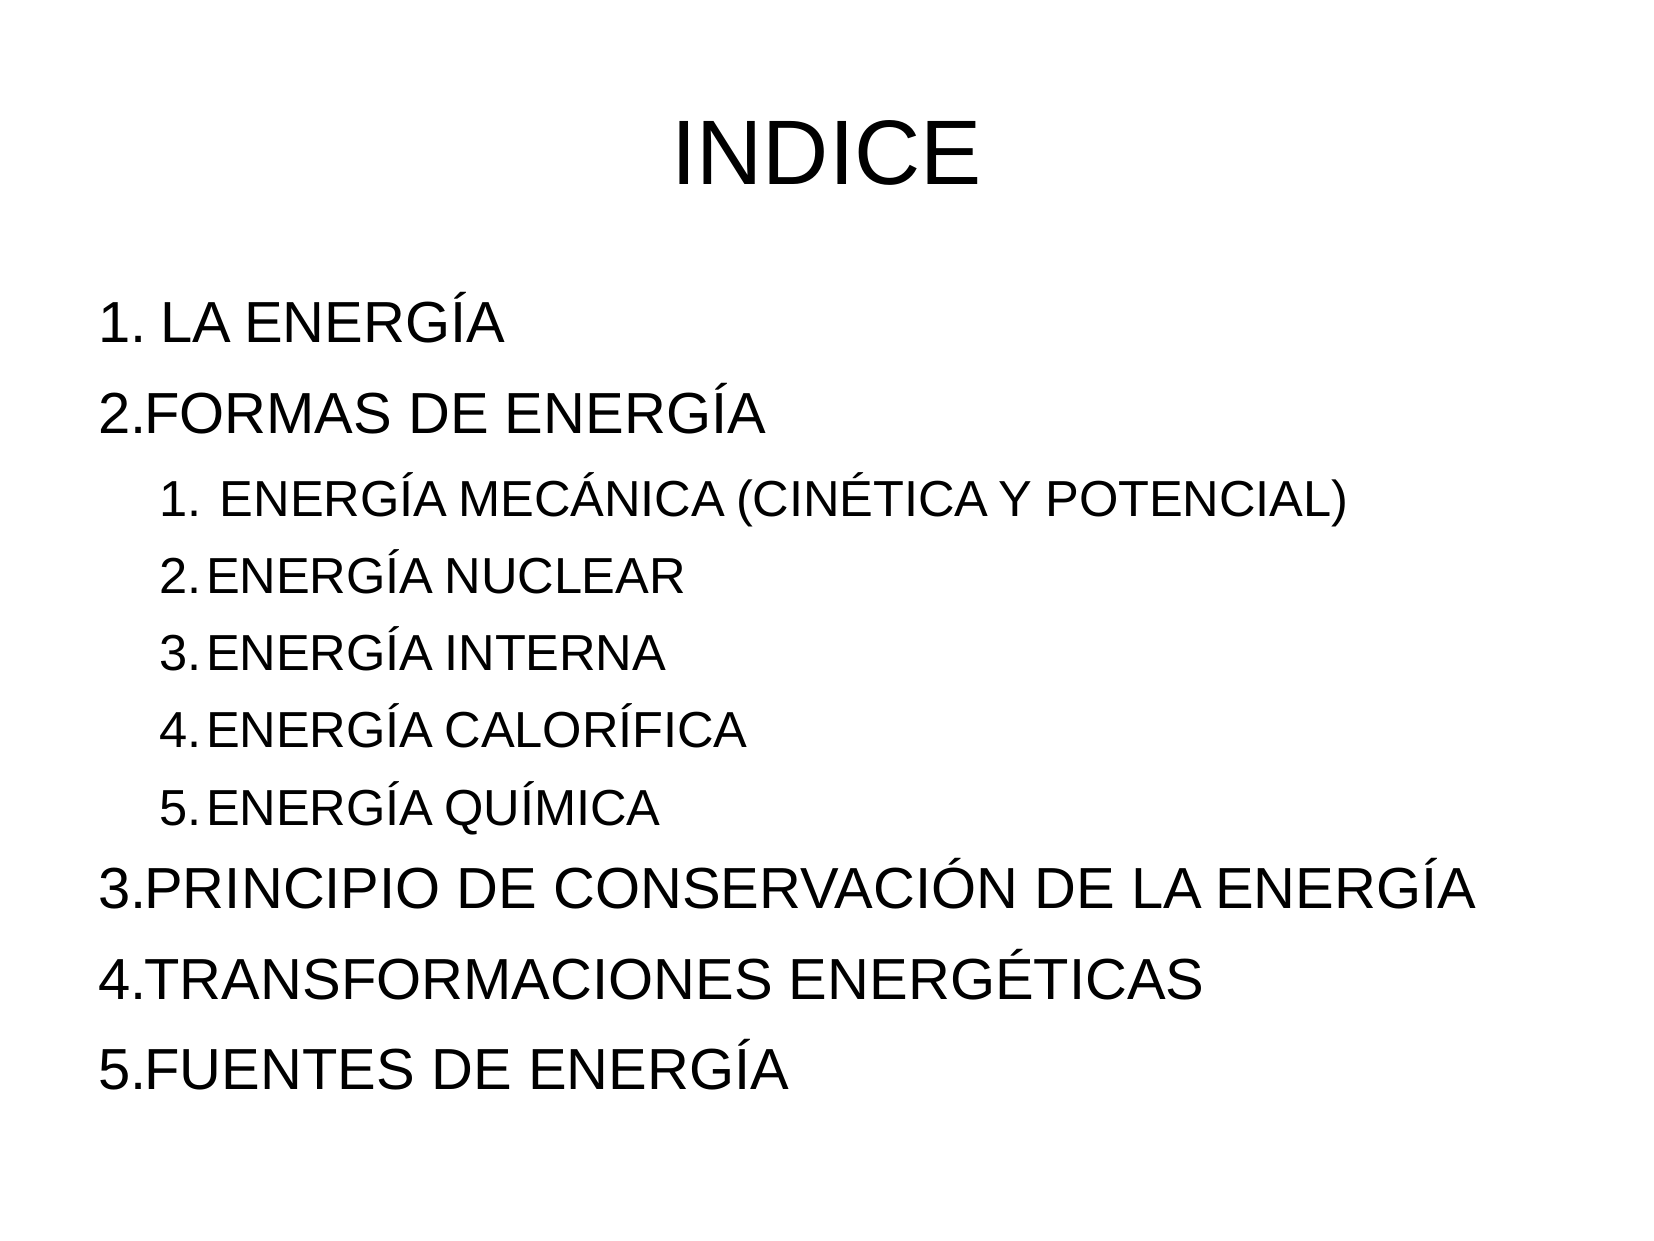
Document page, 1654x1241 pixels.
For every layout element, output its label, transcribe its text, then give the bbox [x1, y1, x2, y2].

list LA ENERGÍA FORMAS DE ENERGÍA ENERGÍA MECÁNICA (CINÉTICA Y POTENCIAL) ENERGÍA NUCLEAR ENERGÍA INTERNA ENERGÍA CALORÍFICA ENERGÍA QUÍMICA PRINCIPIO DE CONSERVACIÓN DE LA ENERGÍA TRANSFORMACIONES ENERGÉTICAS FUENTES DE ENERGÍA [82, 290, 1571, 1109]
title INDICE [82, 49, 1571, 257]
